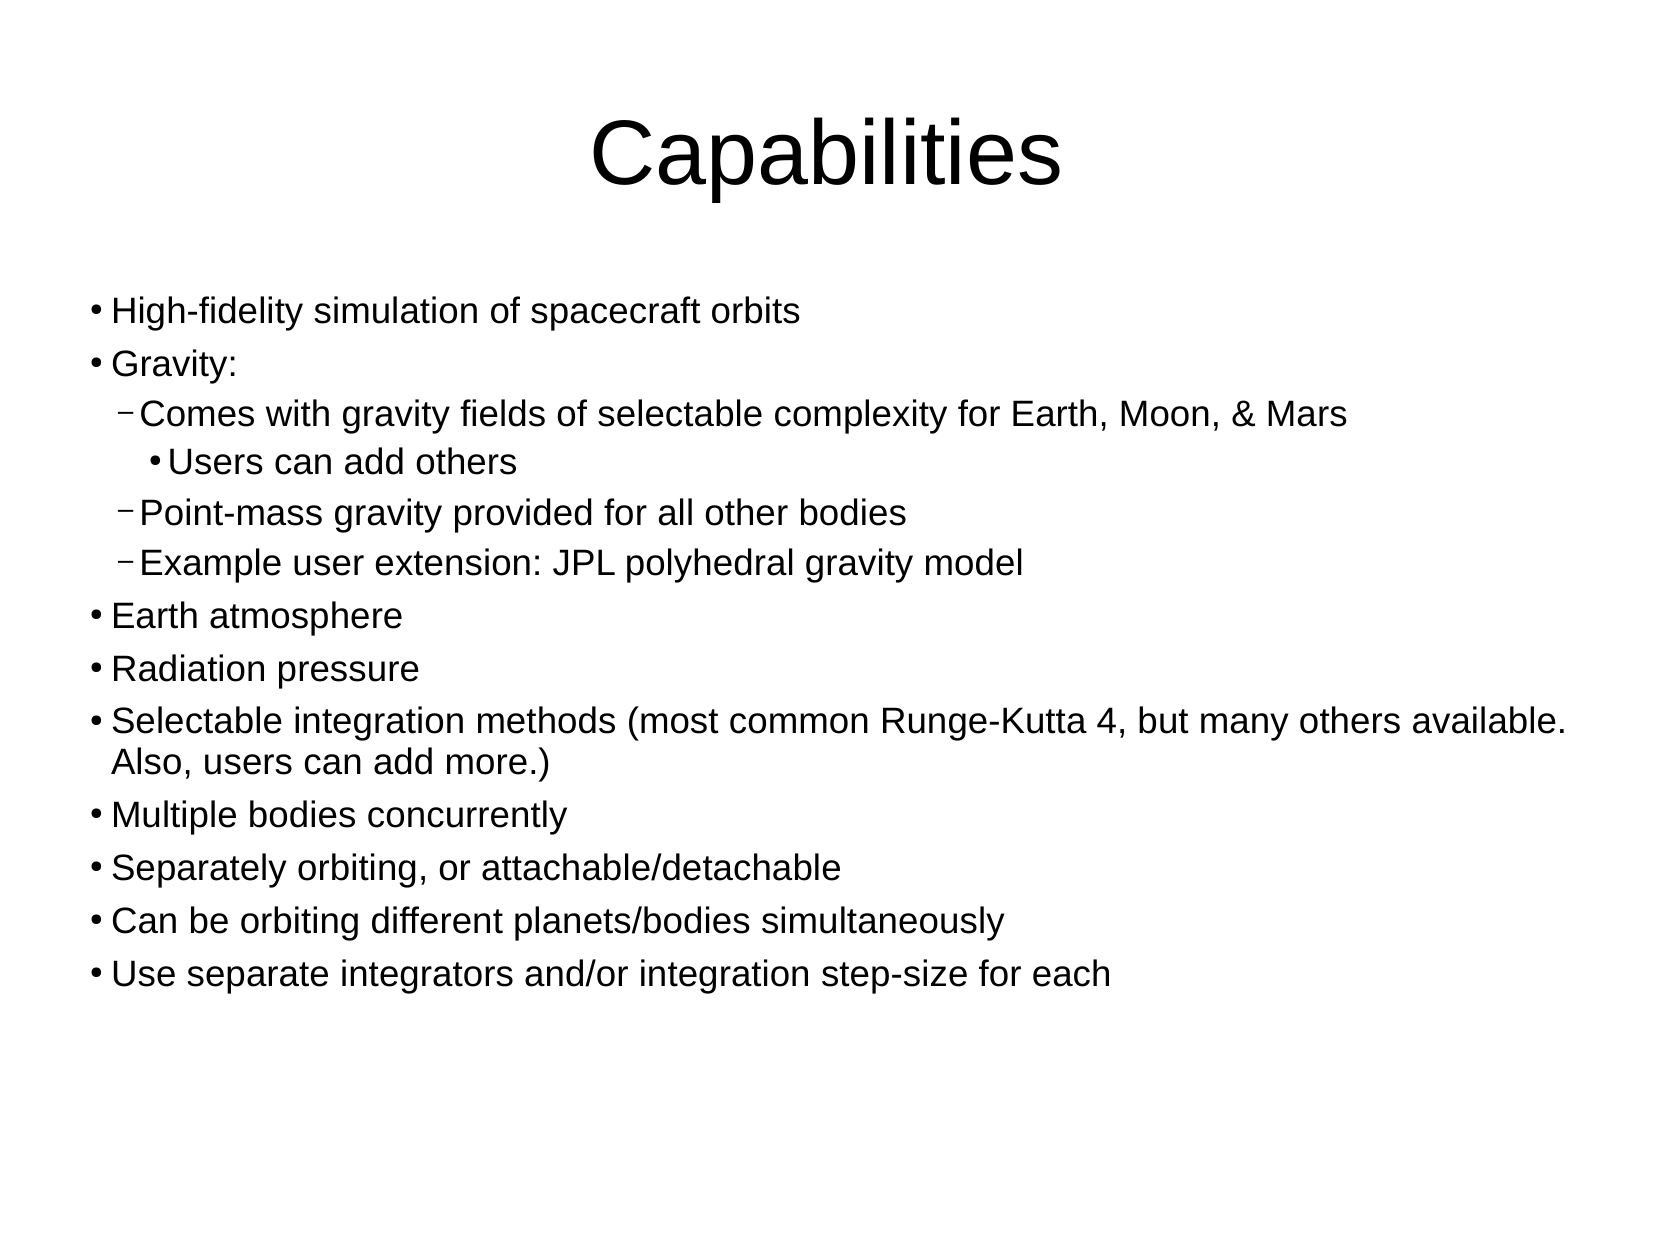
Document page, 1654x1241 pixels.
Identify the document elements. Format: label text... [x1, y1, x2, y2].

list High-fidelity simulation of spacecraft orbits Gravity: Comes with gravity fields of selectable complexity for Earth, Moon, & Mars Users can add others Point-mass gravity provided for all other bodies Example user extension: JPL polyhedral gravity model Earth atmosphere Radiation pressure Selectable integration methods (most common Runge-Kutta 4, but many others available. Also, users can add more.) Multiple bodies concurrently Separately orbiting, or attachable/detachable Can be orbiting different planets/bodies simultaneously Use separate integrators and/or integration step-size for each [82, 290, 1571, 1010]
title Capabilities [82, 49, 1571, 257]
